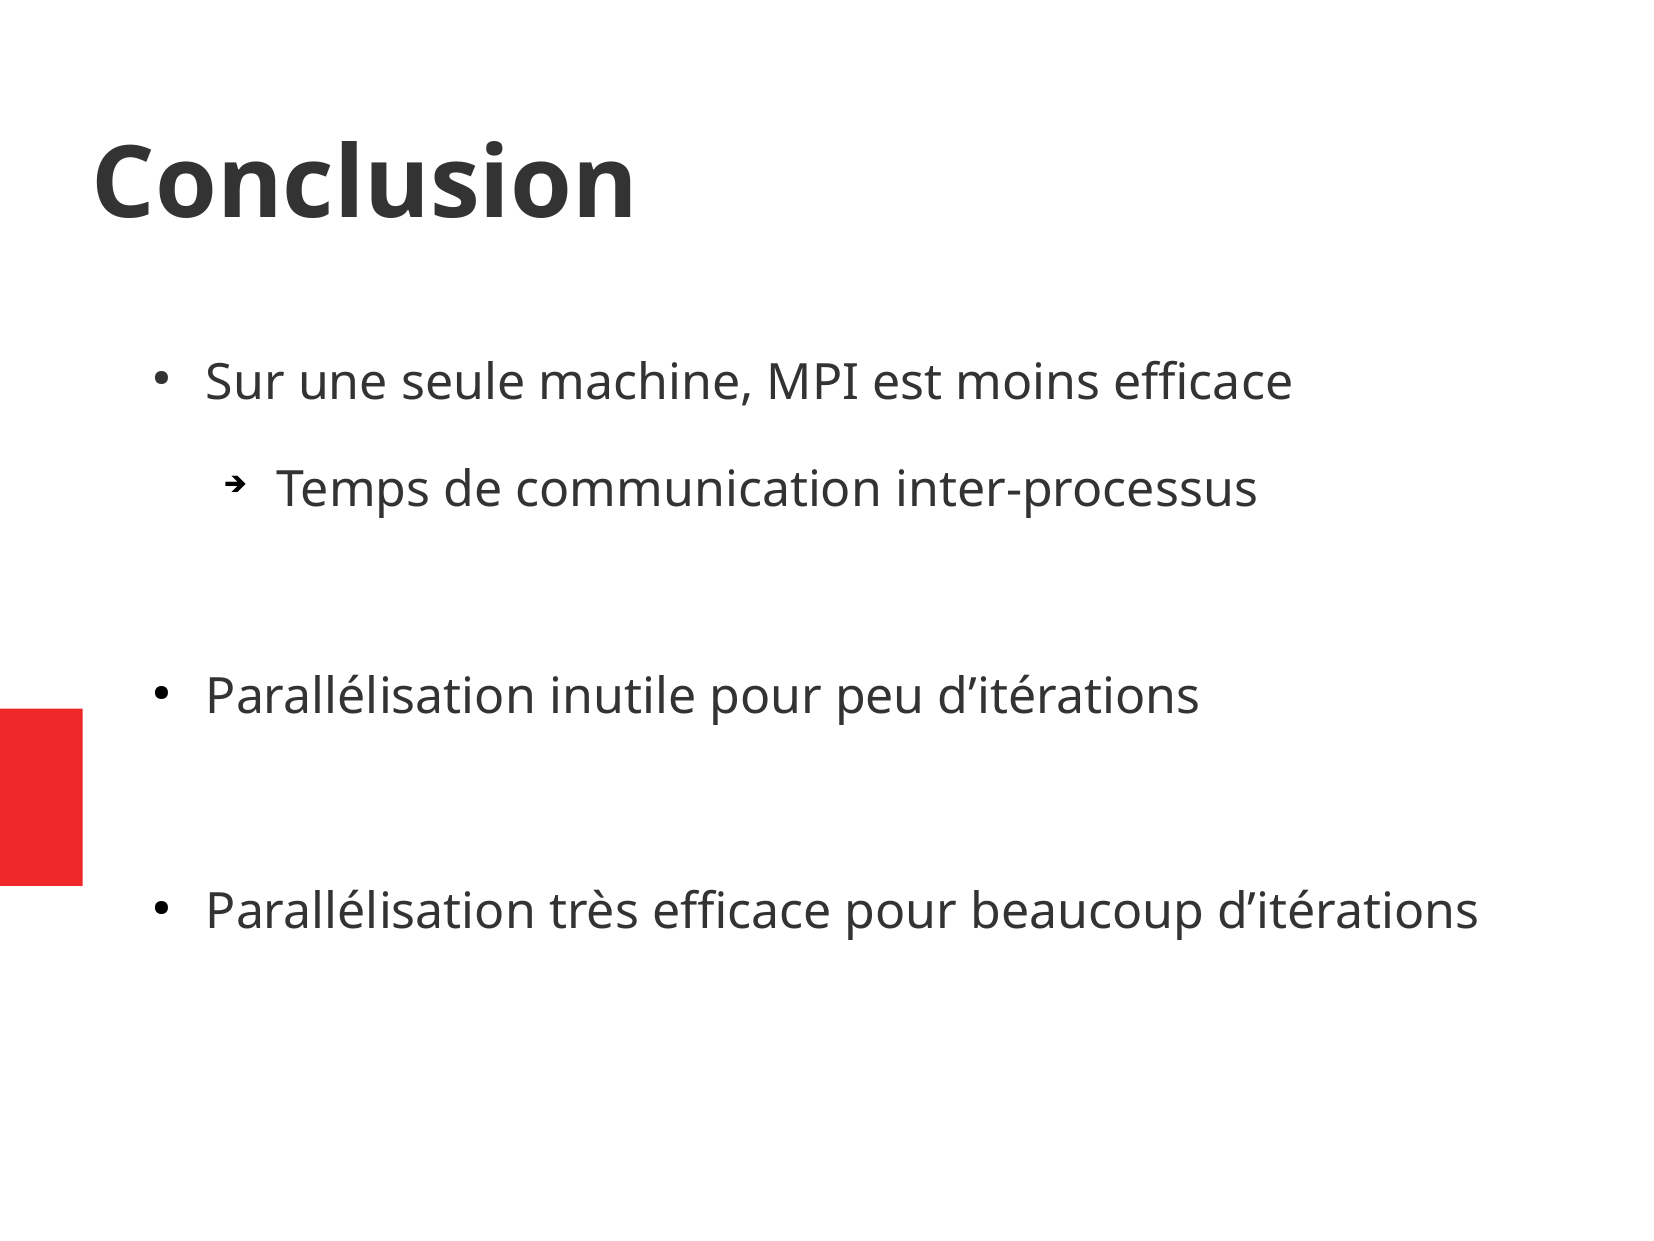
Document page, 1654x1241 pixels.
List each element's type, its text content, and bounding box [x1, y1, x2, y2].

title Conclusion [91, 60, 1497, 297]
list Sur une seule machine, MPI est moins efficace Temps de communication inter-processus Parallélisation inutile pour peu d’itérations Parallélisation très efficace pour beaucoup d’itérations [135, 345, 1541, 1066]
